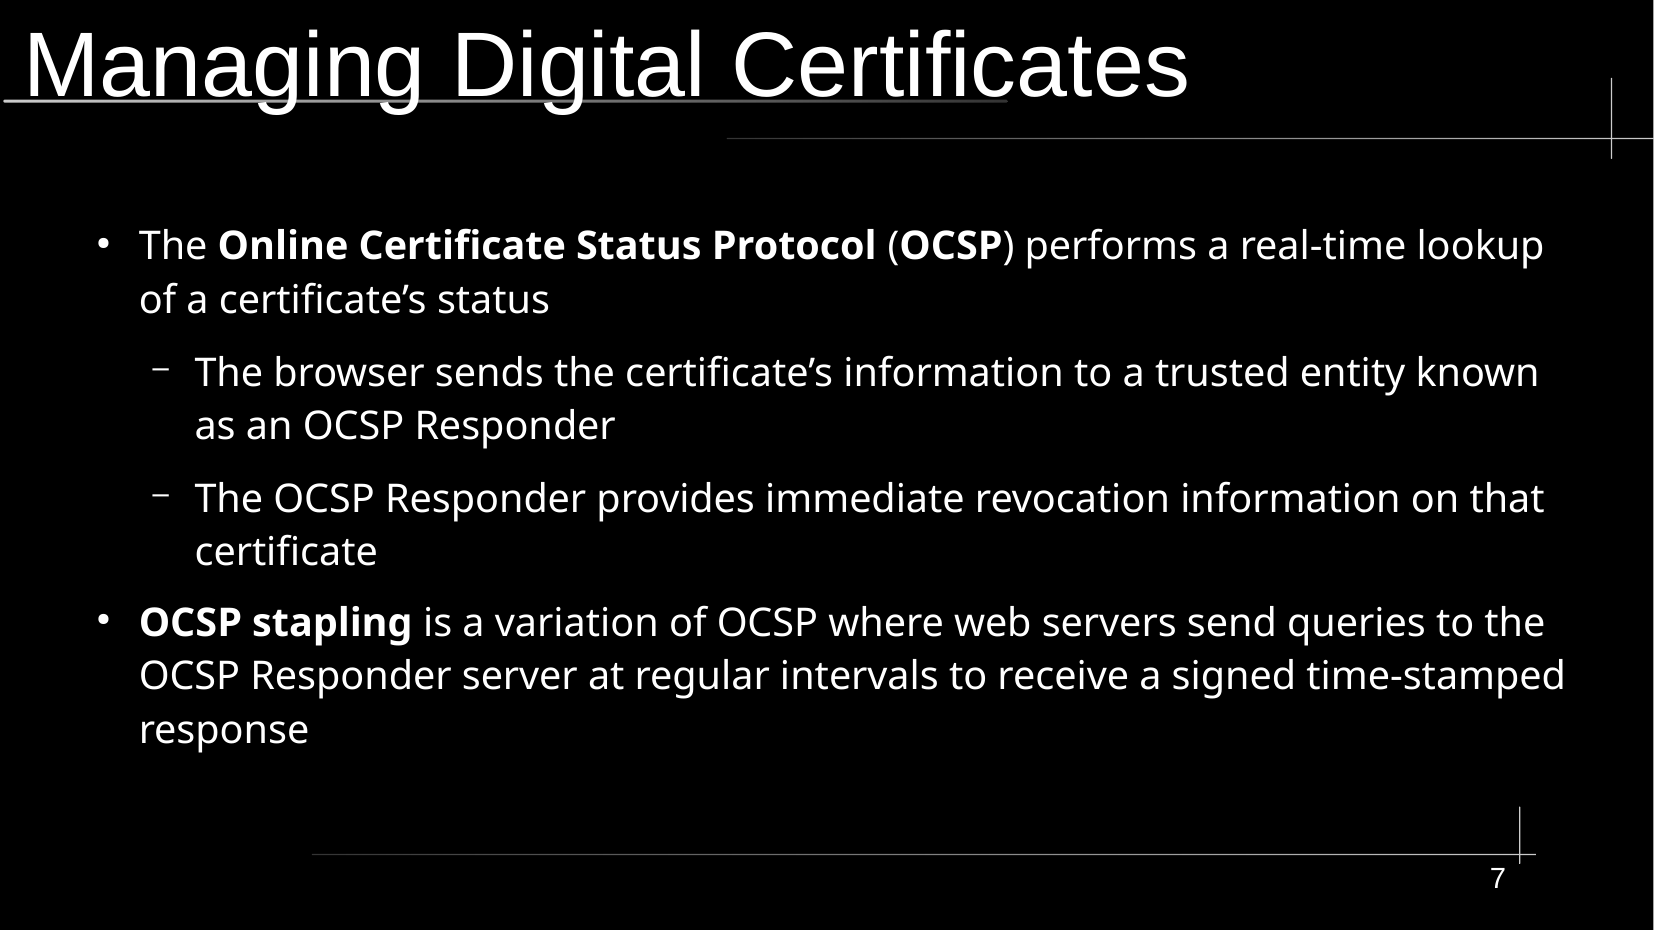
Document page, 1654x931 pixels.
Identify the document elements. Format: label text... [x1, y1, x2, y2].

list The Online Certificate Status Protocol (OCSP) performs a real-time lookup of a certificate’s status The browser sends the certificate’s information to a trusted entity known as an OCSP Responder The OCSP Responder provides immediate revocation information on that certificate OCSP stapling is a variation of OCSP where web servers send queries to the OCSP Responder server at regular intervals to receive a signed time-stamped response [82, 217, 1571, 758]
title Managing Digital Certificates [23, 11, 1589, 119]
